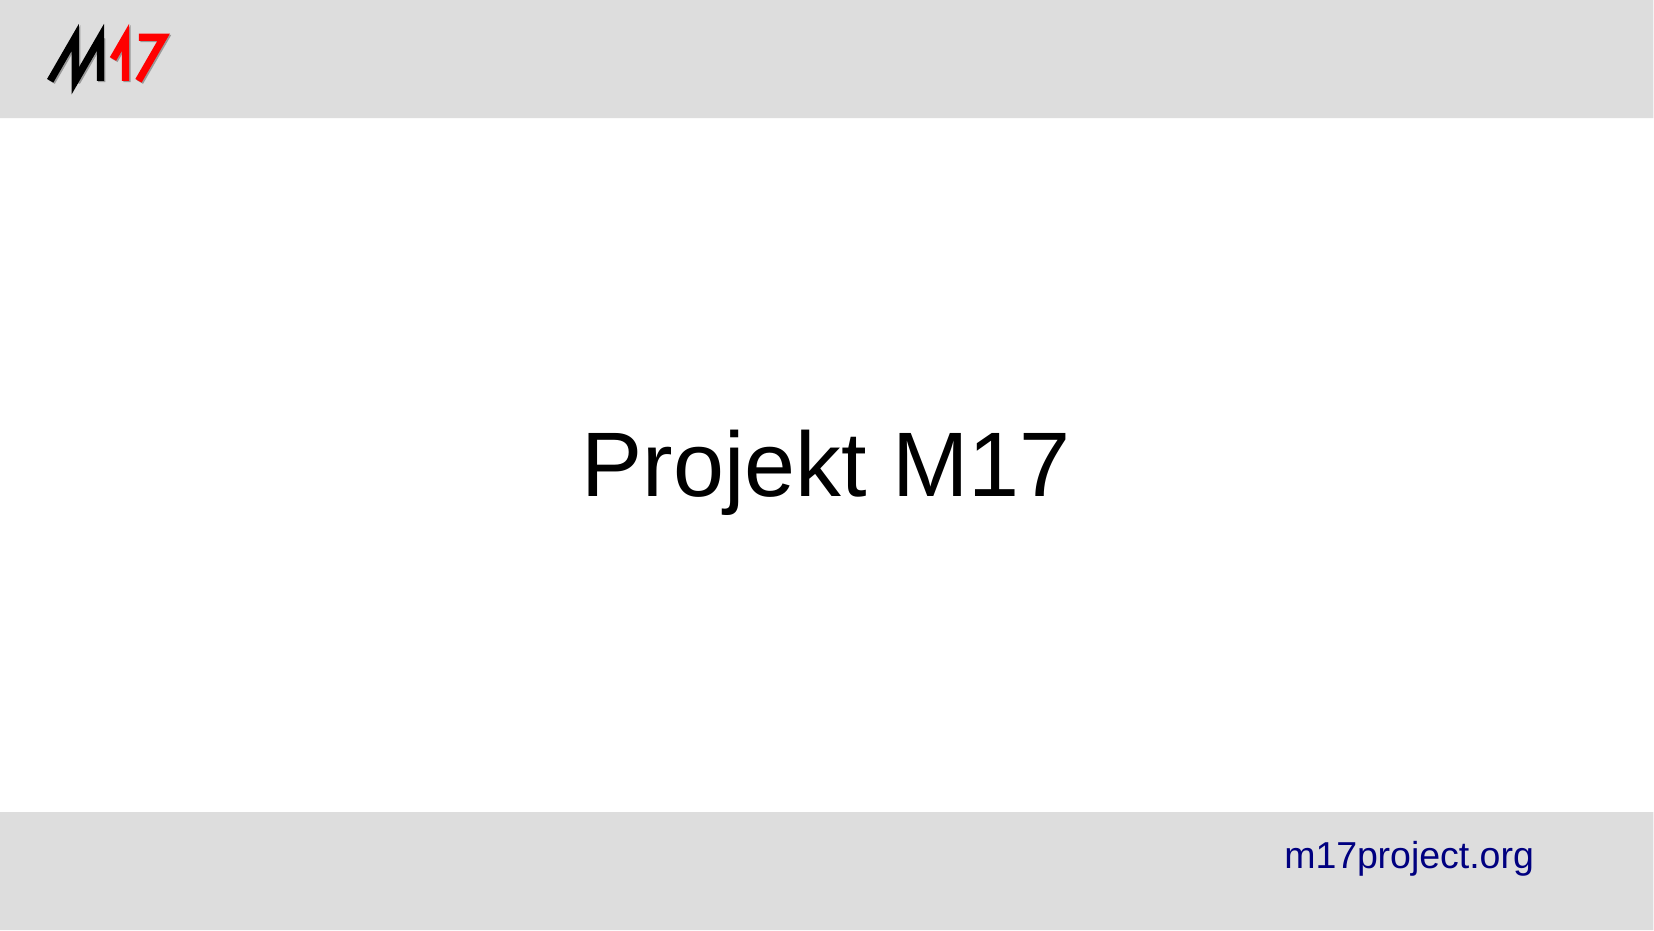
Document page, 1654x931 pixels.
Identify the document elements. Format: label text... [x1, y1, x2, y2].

picture [39, 16, 178, 102]
text_box [0, 0, 1654, 119]
text_box m17project.org [1269, 826, 1654, 897]
title Projekt M17 [82, 387, 1571, 543]
text_box [0, 812, 1654, 931]
